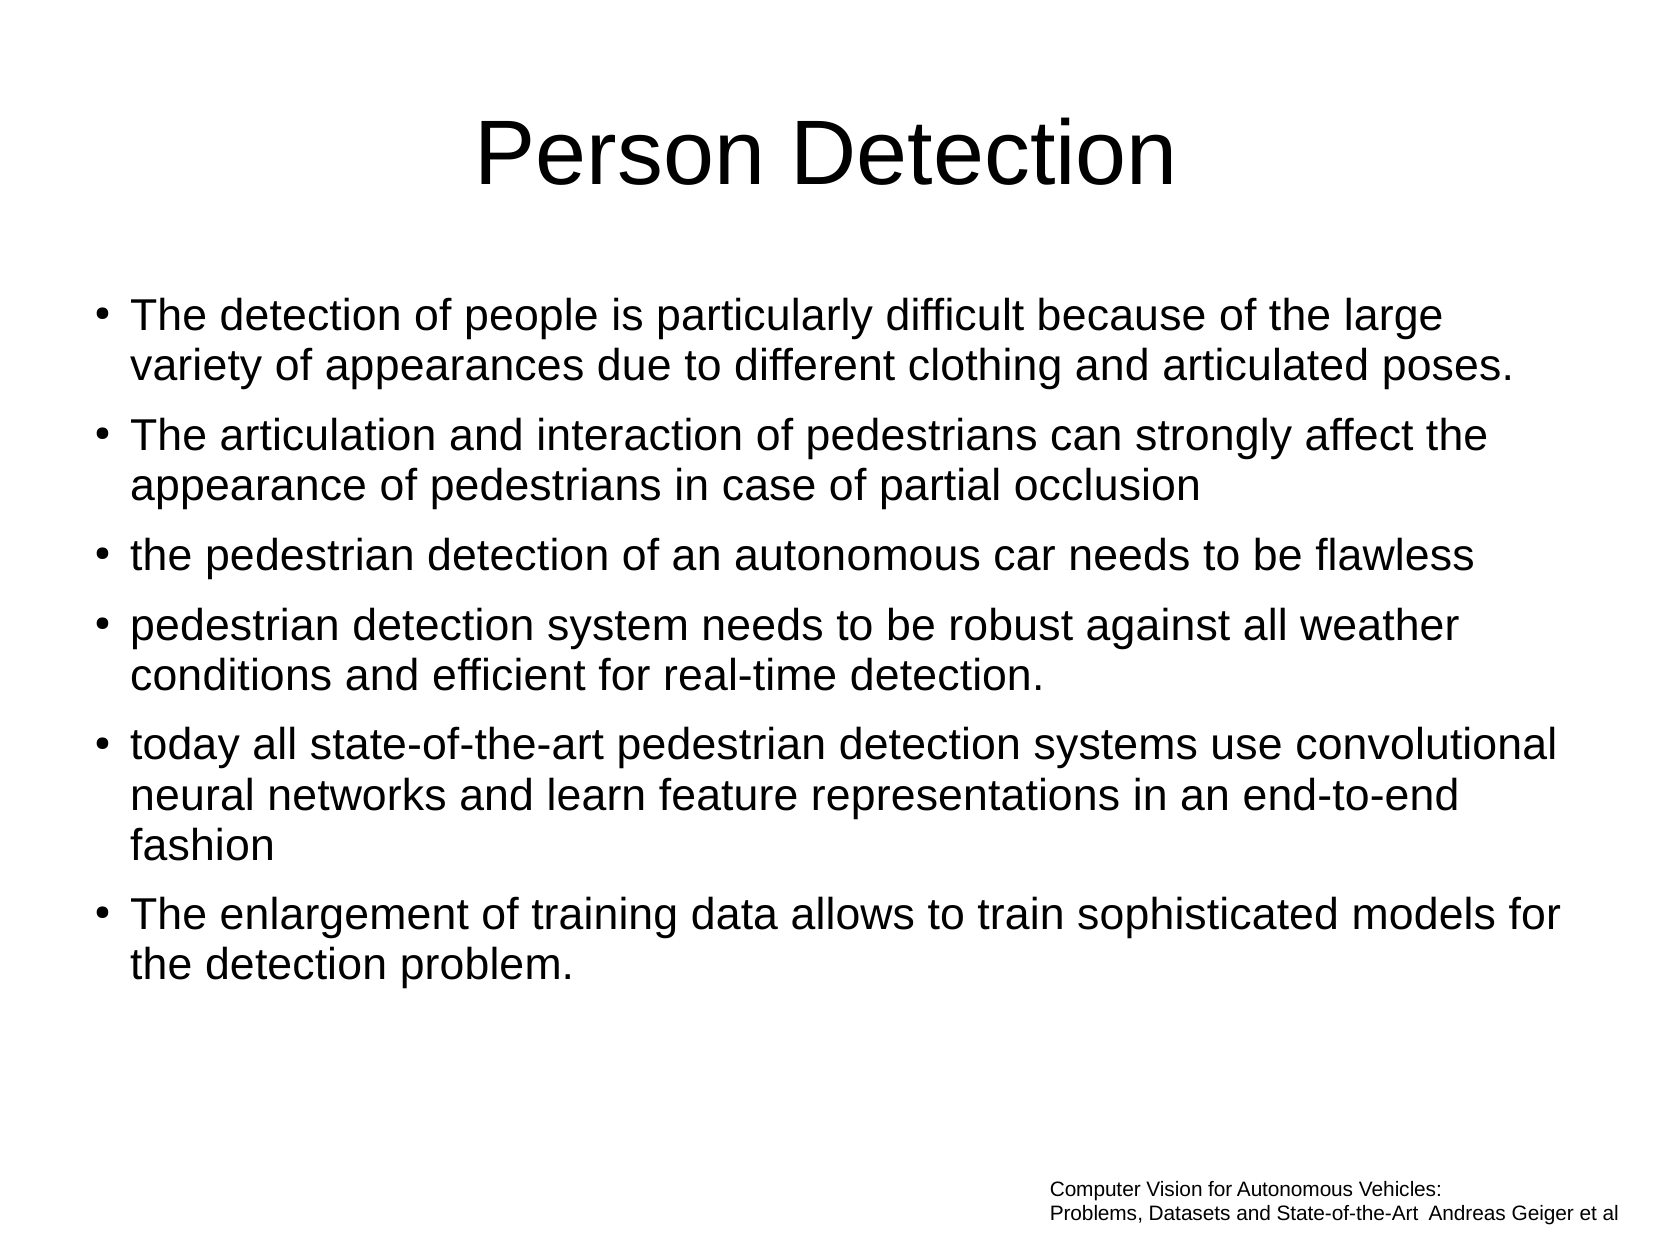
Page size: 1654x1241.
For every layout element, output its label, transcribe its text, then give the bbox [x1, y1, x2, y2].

list The detection of people is particularly difficult because of the large variety of appearances due to different clothing and articulated poses. The articulation and interaction of pedestrians can strongly affect the appearance of pedestrians in case of partial occlusion the pedestrian detection of an autonomous car needs to be flawless pedestrian detection system needs to be robust against all weather conditions and efficient for real-time detection. today all state-of-the-art pedestrian detection systems use convolutional neural networks and learn feature representations in an end-to-end fashion The enlargement of training data allows to train sophisticated models for the detection problem. [82, 290, 1571, 1010]
text_box Computer Vision for Autonomous Vehicles: Problems, Datasets and State-of-the-Art Andreas Geiger et al [1035, 1170, 1654, 1232]
title Person Detection [82, 49, 1571, 257]
